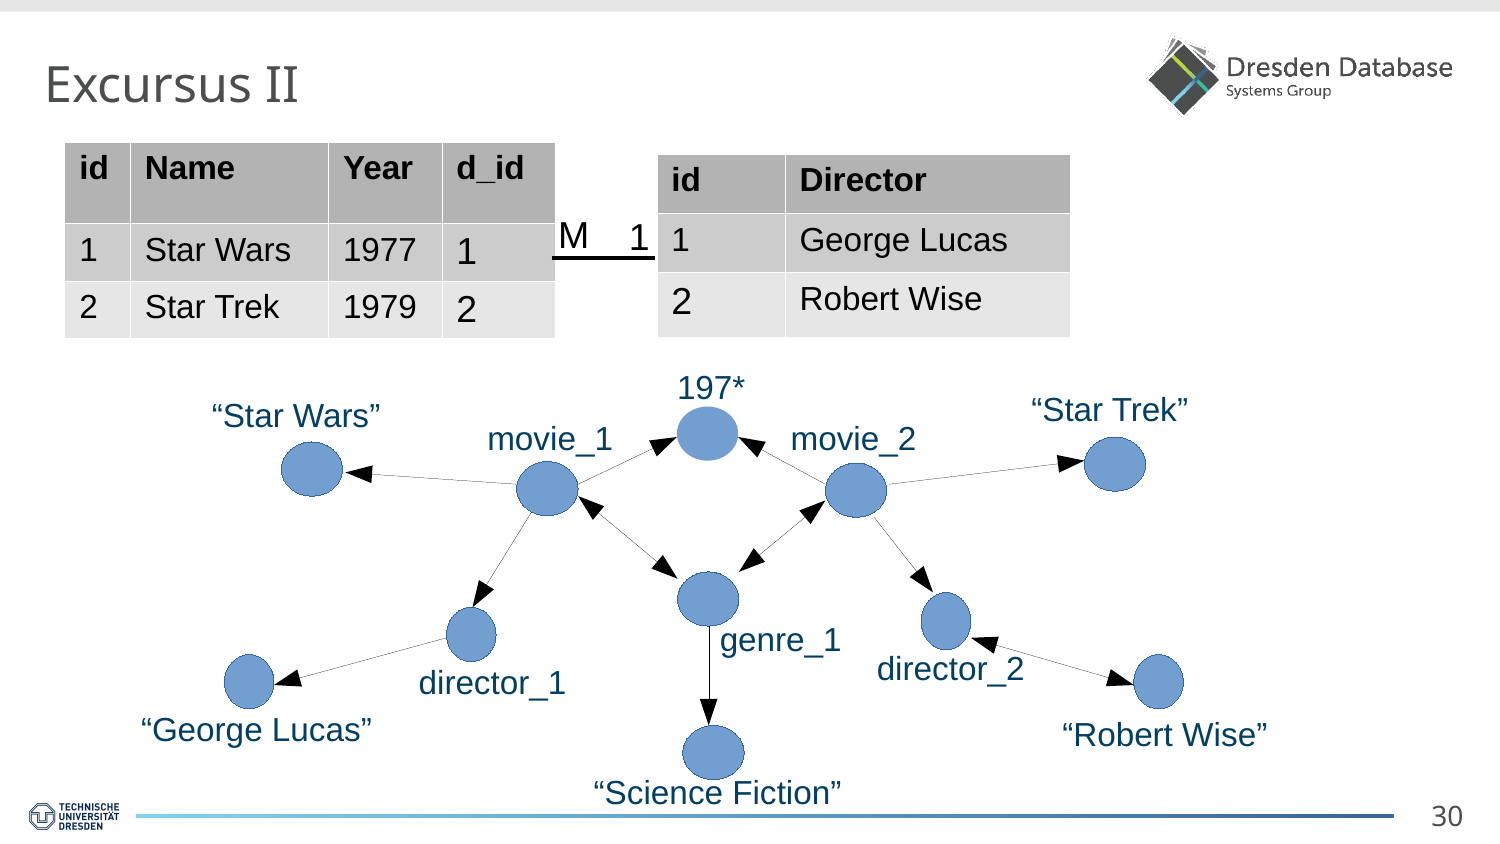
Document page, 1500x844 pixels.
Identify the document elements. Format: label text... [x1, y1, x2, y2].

text_box [224, 654, 274, 709]
table_cell Star Wars [131, 224, 328, 281]
text_box [446, 607, 497, 657]
text_box director_1 [403, 657, 680, 756]
table_header id [65, 143, 130, 223]
table_cell 1979 [329, 282, 442, 338]
table_header d_id [443, 143, 555, 223]
table_header Name [131, 143, 328, 223]
text_box [1084, 437, 1146, 492]
picture [1145, 35, 1453, 118]
table_cell George Lucas [786, 214, 1070, 272]
text_box 1 [614, 208, 650, 302]
text_box genre_1 [705, 614, 910, 713]
text_box [921, 592, 971, 642]
text_box [281, 441, 343, 497]
table_cell 1 [658, 214, 785, 272]
text_box [682, 725, 745, 780]
text_box movie_2 [775, 413, 981, 501]
text_box [677, 571, 739, 626]
table_header Year [329, 143, 442, 223]
table_cell 1 [65, 224, 130, 281]
table_cell 1977 [329, 224, 442, 281]
text_box 197* [662, 361, 884, 461]
picture [29, 803, 119, 830]
text_box “Robert Wise” [1047, 708, 1323, 808]
table_cell 2 [65, 282, 130, 338]
text_box [828, 501, 885, 518]
table_cell 2 [443, 282, 555, 338]
title Excursus II [29, 47, 1093, 118]
table_cell 1 [443, 224, 555, 281]
text_box “Science Fiction” [578, 767, 914, 844]
text_box [1137, 654, 1184, 708]
text_box movie_1 [472, 413, 677, 513]
table_cell Robert Wise [786, 273, 1070, 337]
text_box M [543, 207, 598, 264]
table_cell 2 [658, 273, 785, 337]
text_box “George Lucas” [126, 704, 402, 804]
table_header Director [786, 155, 1070, 213]
text_box “Star Trek” [1016, 384, 1276, 567]
table_header id [658, 155, 785, 213]
text_box director_2 [862, 642, 1138, 695]
table_cell Star Trek [131, 282, 328, 338]
text_box “Star Wars” [197, 389, 426, 489]
